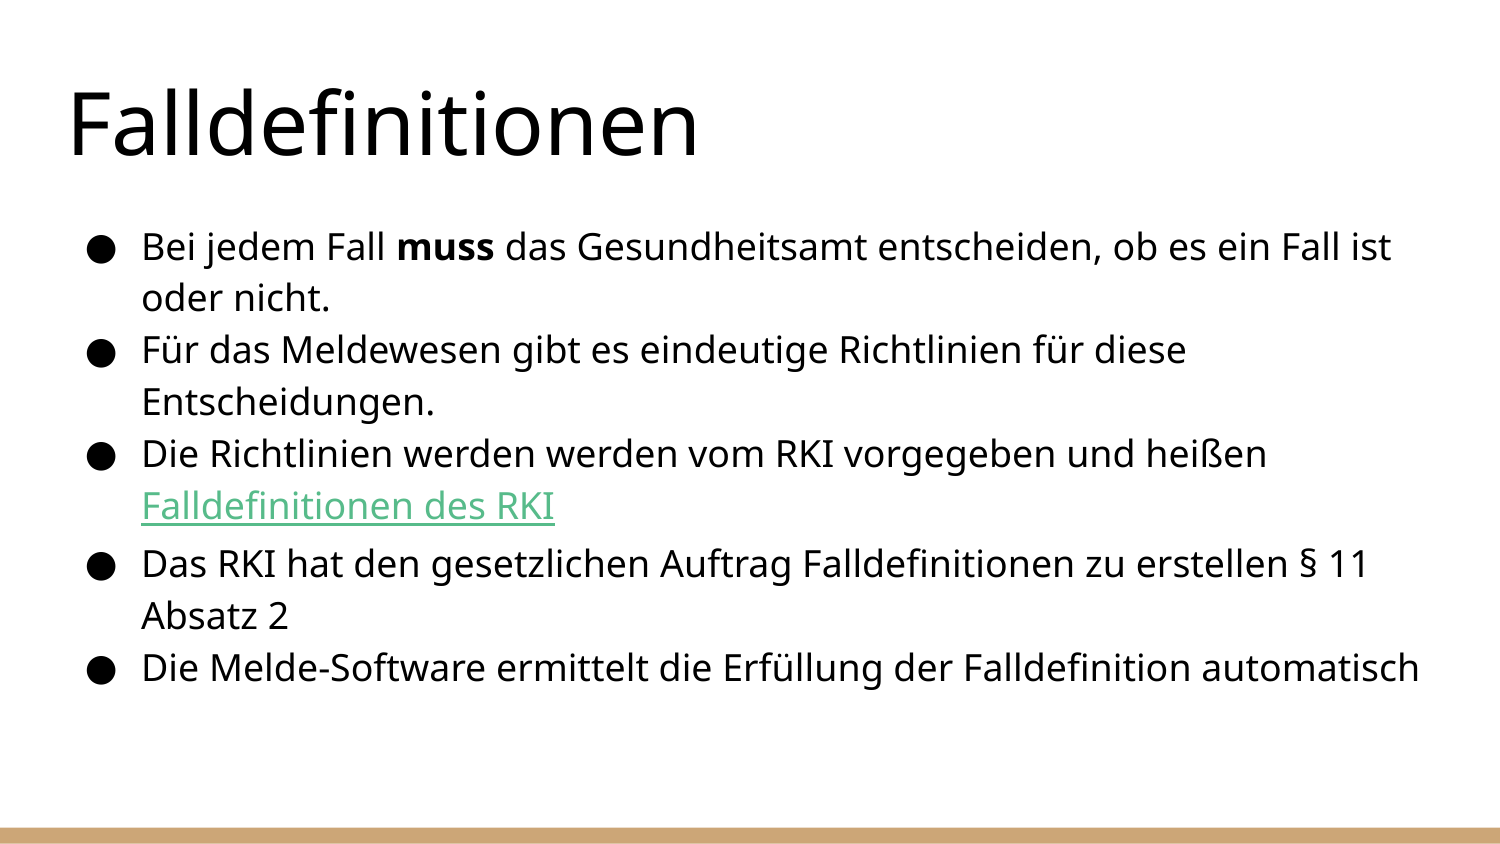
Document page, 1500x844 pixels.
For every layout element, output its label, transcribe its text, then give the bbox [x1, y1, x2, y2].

title Falldefinitionen [51, 51, 1449, 189]
list Bei jedem Fall muss das Gesundheitsamt entscheiden, ob es ein Fall ist oder nicht. Für das Meldewesen gibt es eindeutige Richtlinien für diese Entscheidungen. Die Richtlinien werden werden vom RKI vorgegeben und heißen Falldefinitionen des RKI Das RKI hat den gesetzlichen Auftrag Falldefinitionen zu erstellen § 11 Absatz 2 Die Melde-Software ermittelt die Erfüllung der Falldefinition automatisch [51, 200, 1449, 752]
